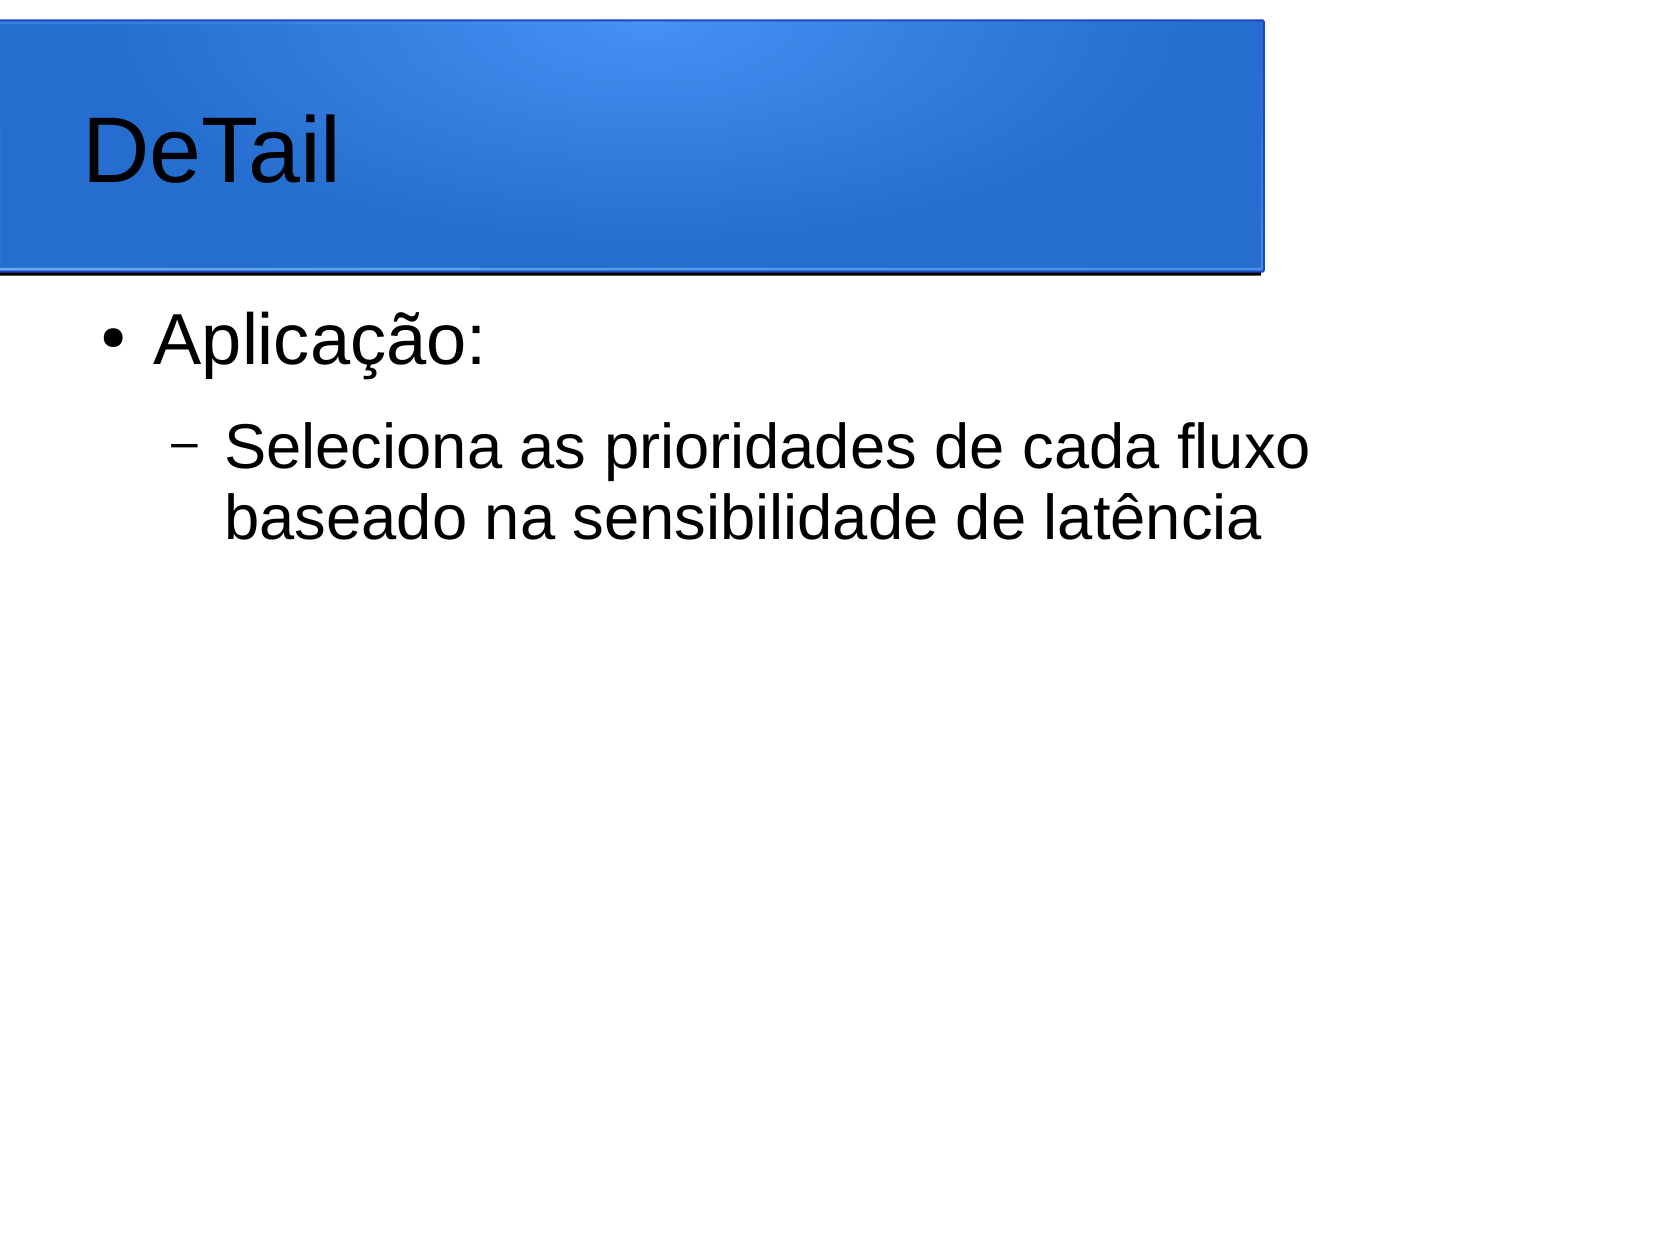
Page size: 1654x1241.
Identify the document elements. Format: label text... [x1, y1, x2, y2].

list Aplicação: Seleciona as prioridades de cada fluxo baseado na sensibilidade de latência [82, 299, 1571, 1019]
title DeTail [82, 47, 1235, 252]
